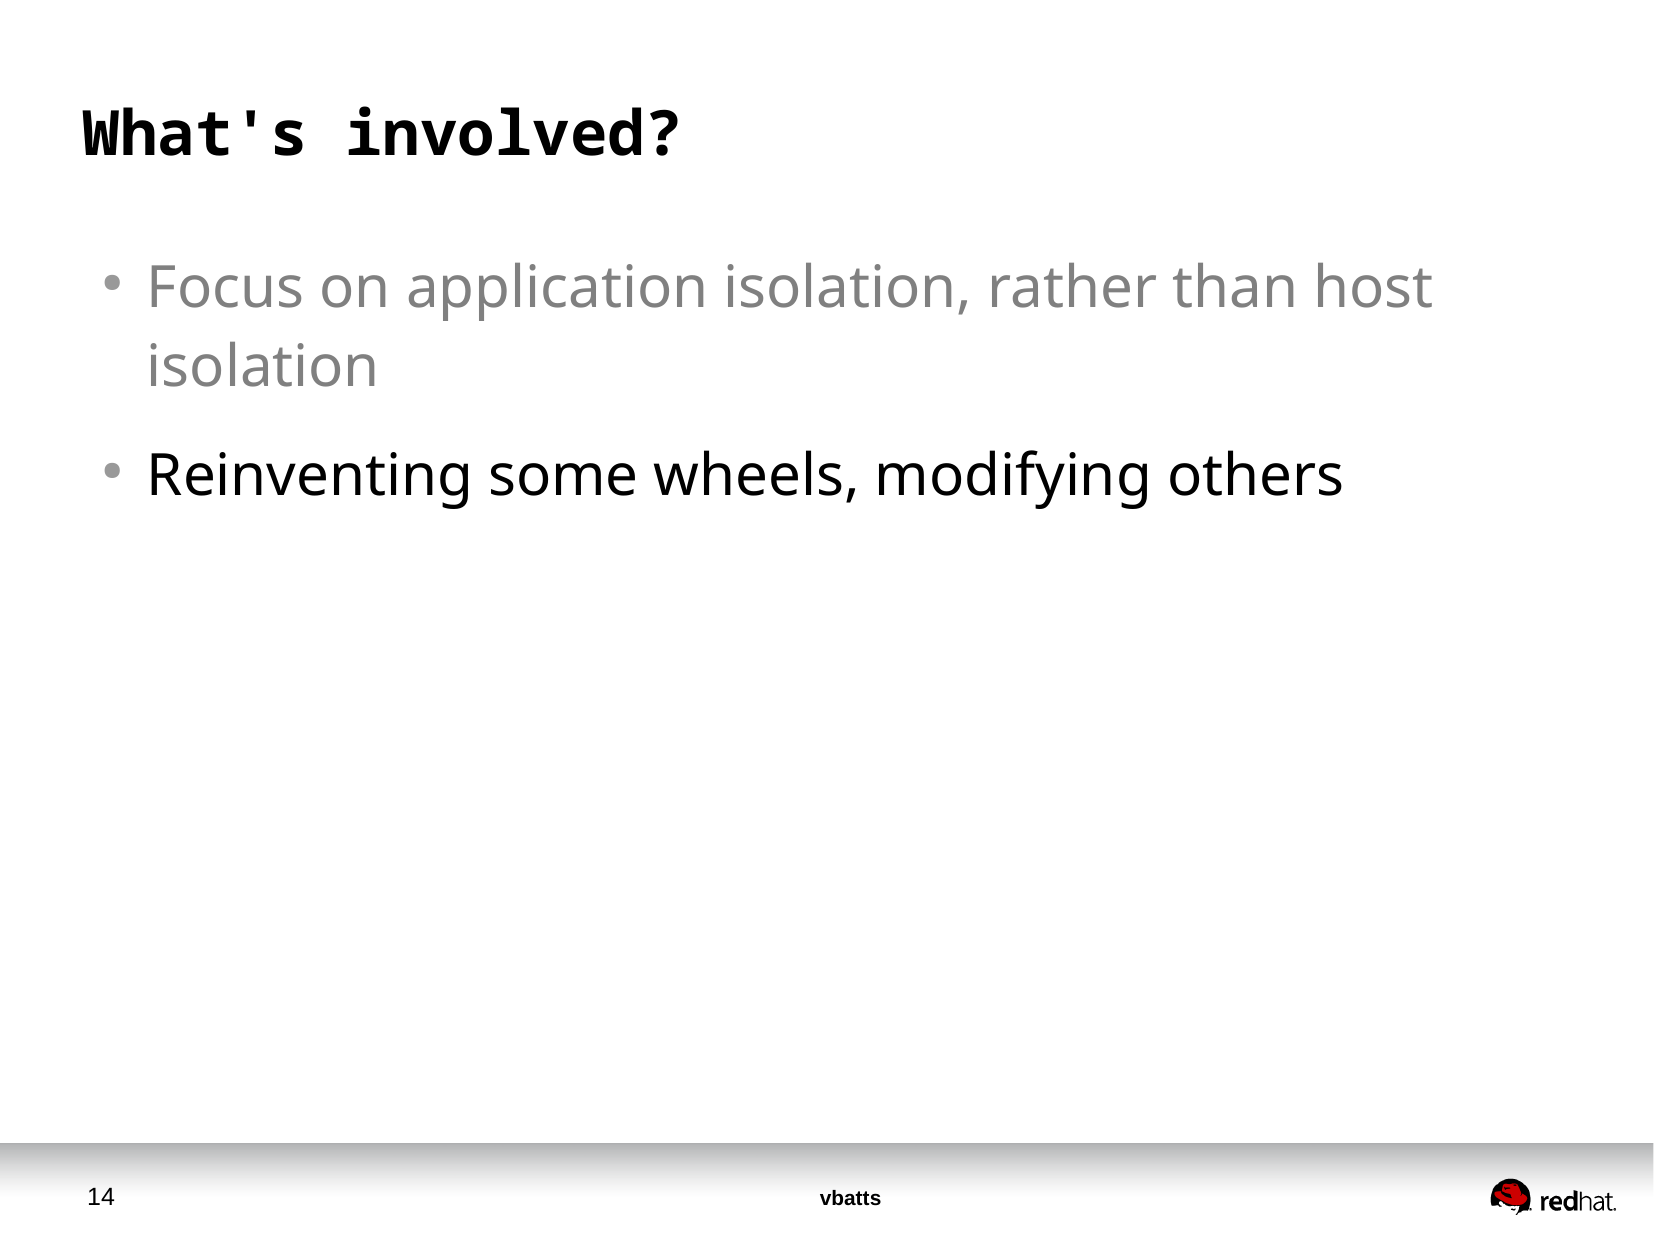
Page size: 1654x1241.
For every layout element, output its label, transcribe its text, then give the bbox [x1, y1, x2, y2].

picture [0, 1143, 1654, 1241]
text_box [86, 244, 1576, 1054]
title What's involved? [82, 37, 1571, 226]
